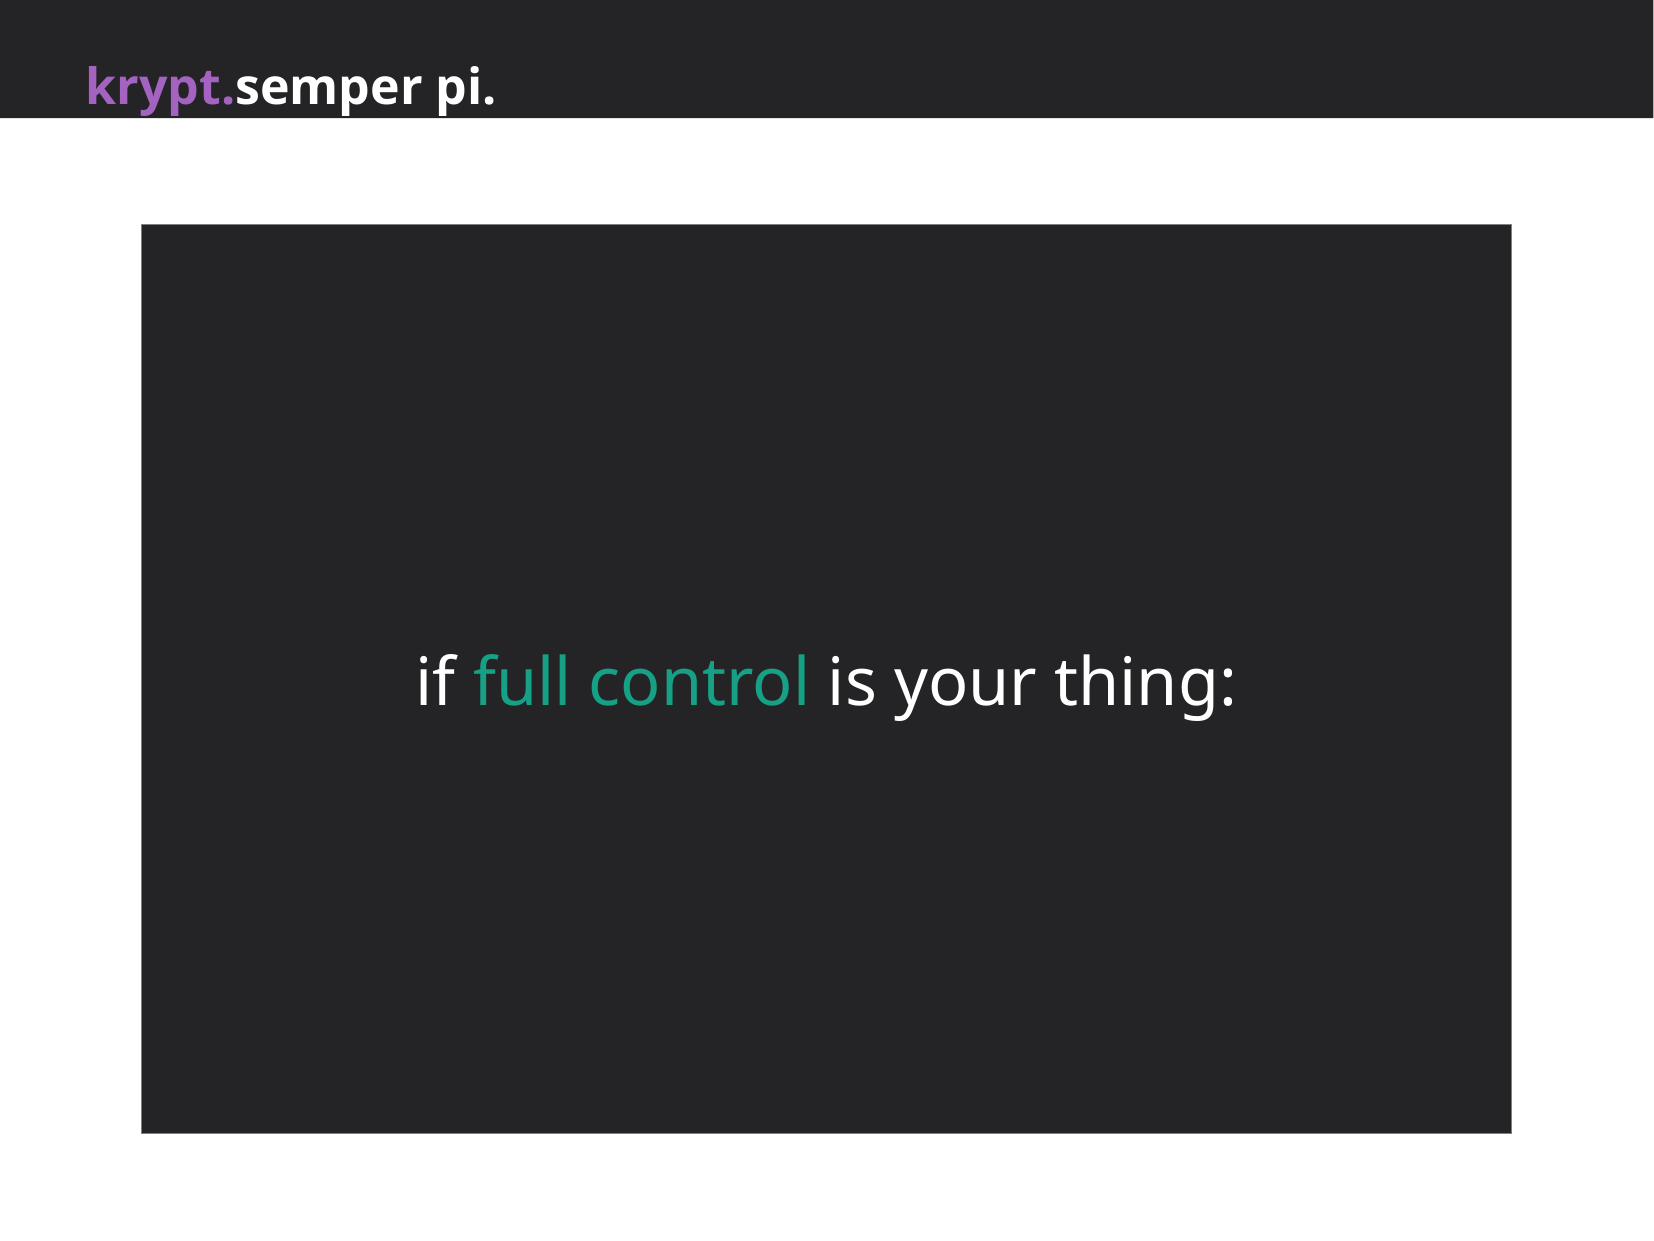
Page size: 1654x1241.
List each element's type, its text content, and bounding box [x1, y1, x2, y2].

text_box [0, 0, 1654, 119]
text_box krypt.semper pi. [70, 43, 544, 119]
text_box if full control is your thing: [141, 224, 1512, 1134]
text_box [165, 531, 1441, 1087]
